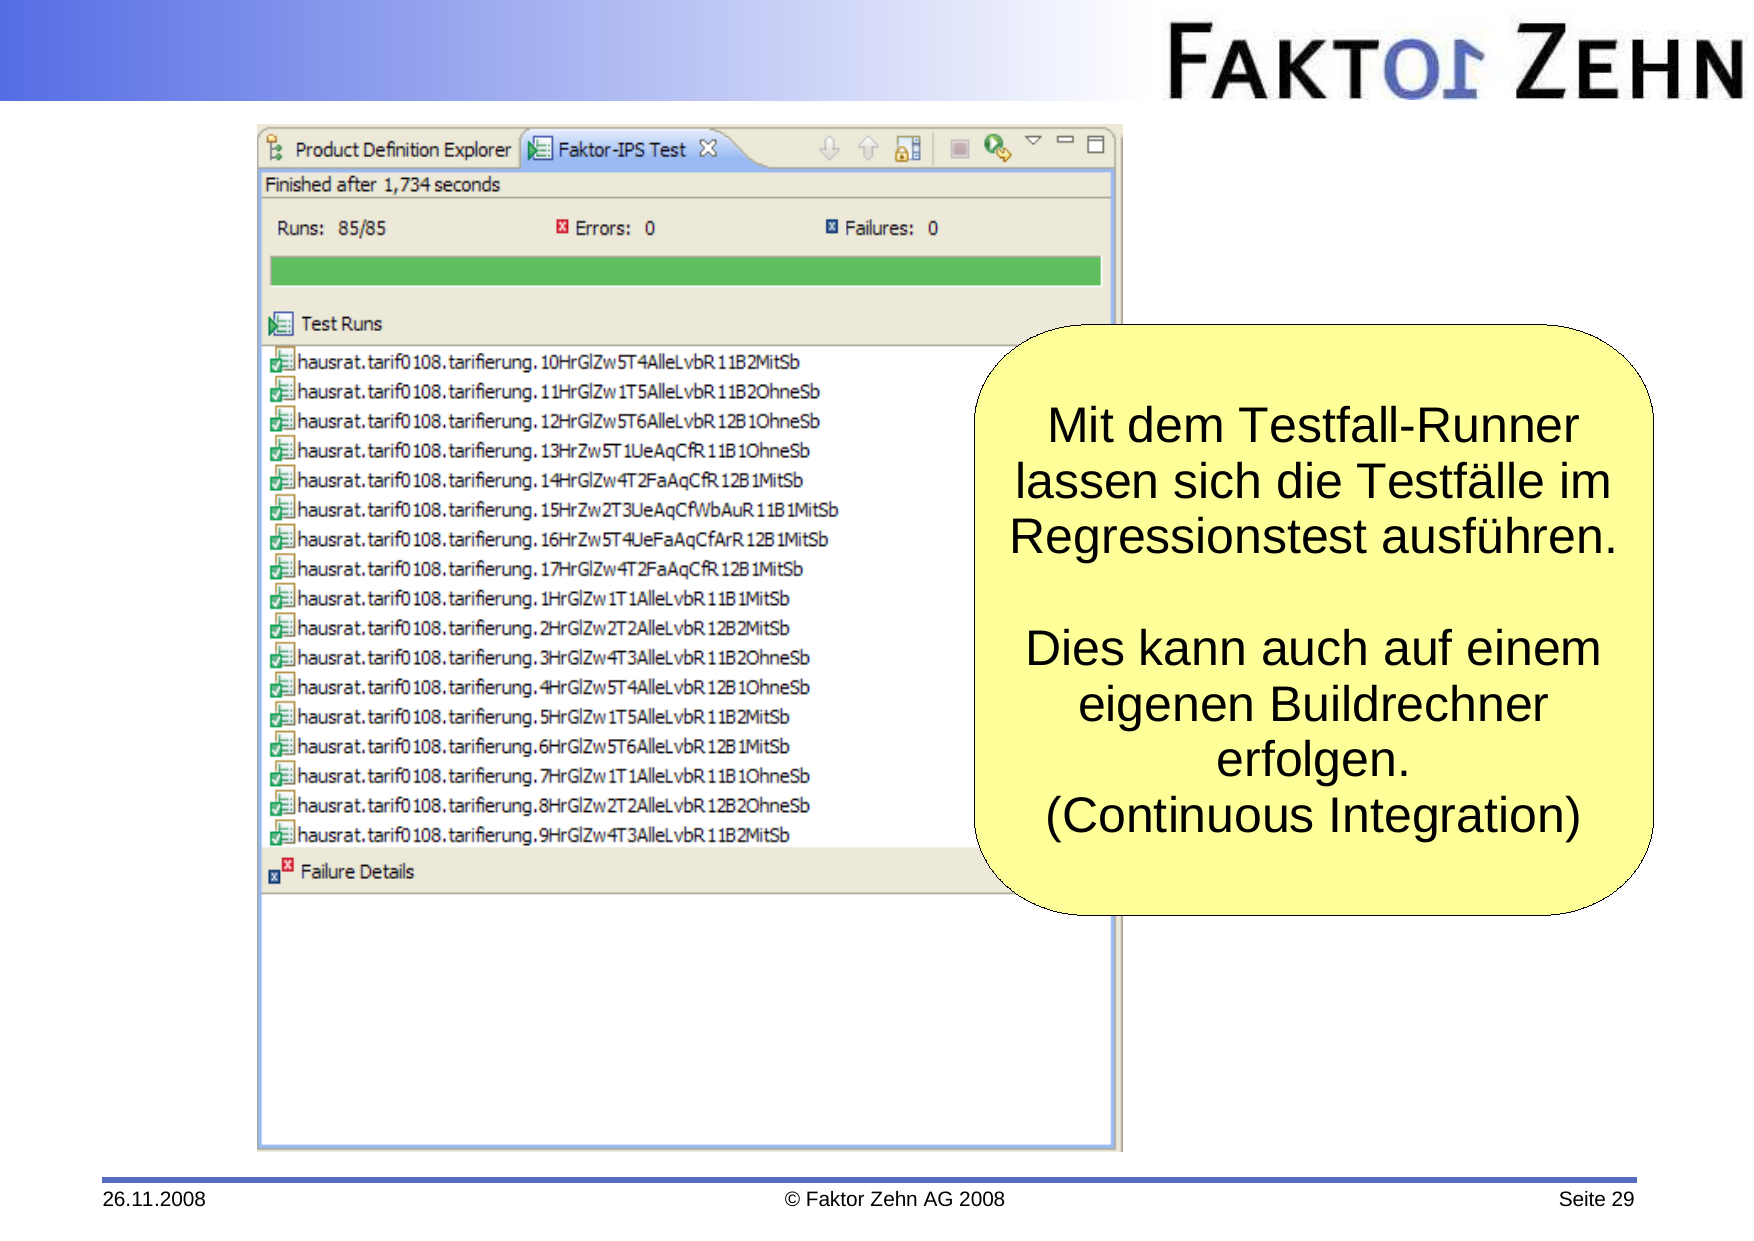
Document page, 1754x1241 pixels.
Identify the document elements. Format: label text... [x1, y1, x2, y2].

picture [257, 124, 1123, 1152]
picture [1162, 7, 1752, 100]
text_box Mit dem Testfall-Runner lassen sich die Testfälle im Regressionstest ausführen. Dies kann auch auf einem eigenen Buildrechner erfolgen. (Continuous Integration) [974, 324, 1654, 916]
